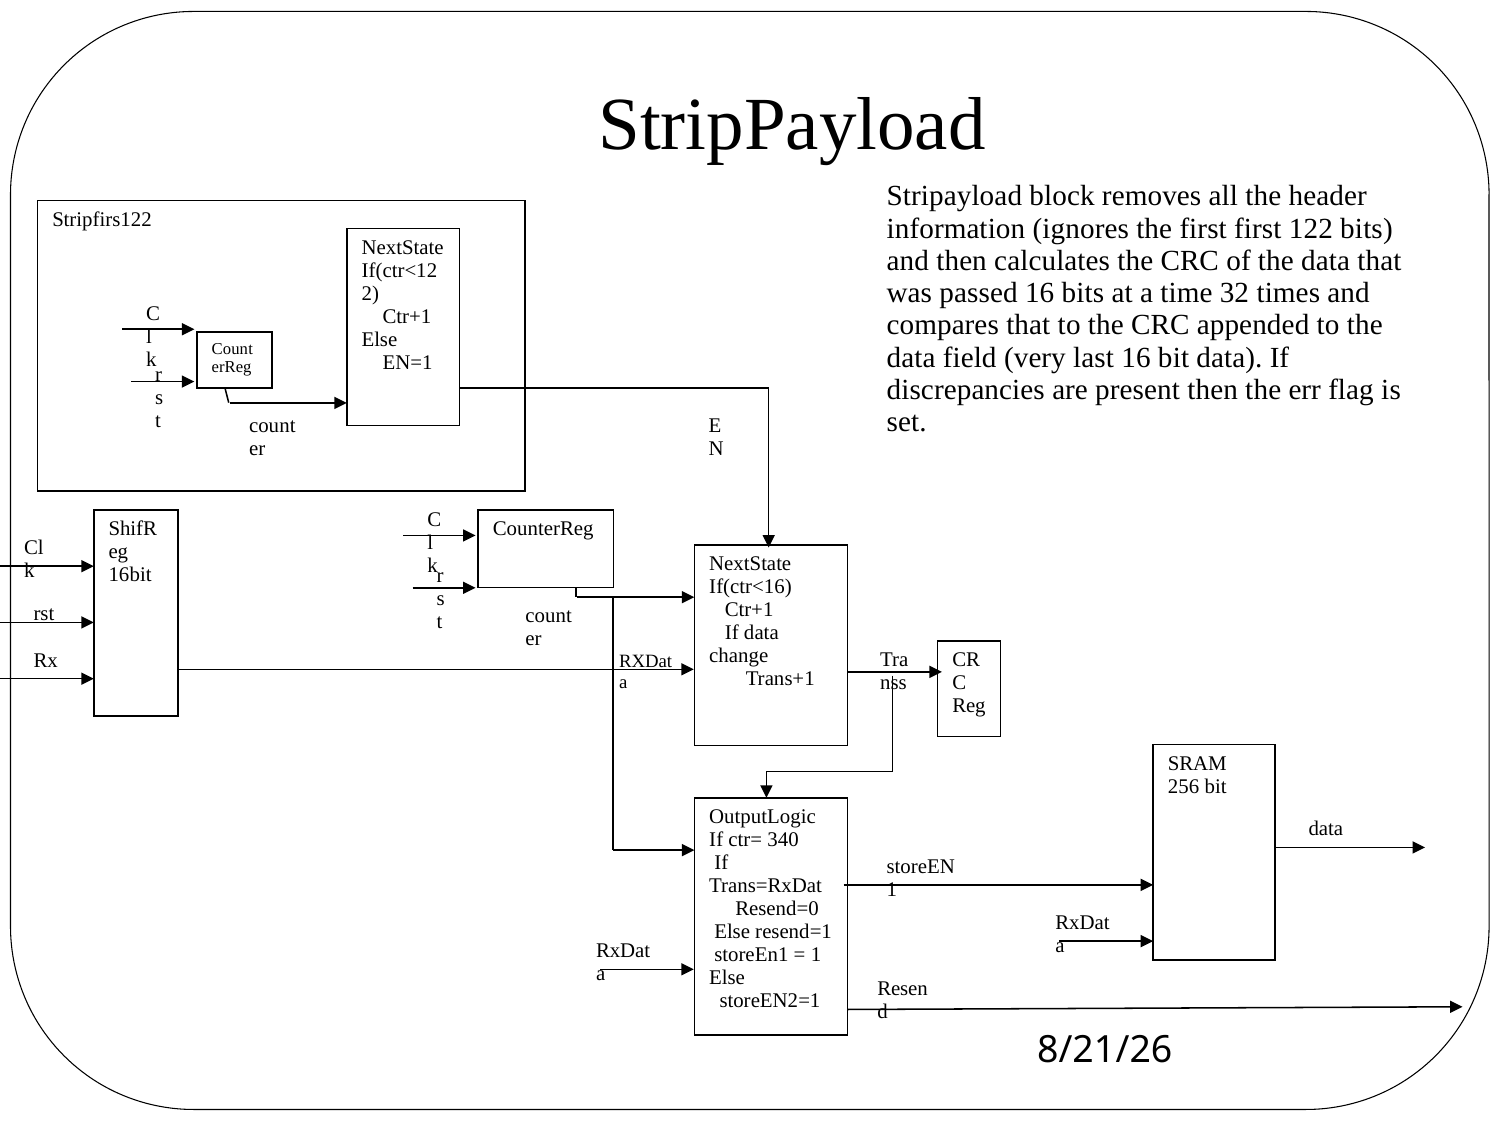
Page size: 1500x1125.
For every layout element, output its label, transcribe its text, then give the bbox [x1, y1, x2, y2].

text_box Stripayload block removes all the header information (ignores the first first 122 bits) and then calculates the CRC of the data that was passed 16 bits at a time 32 times and compares that to the CRC appended to the data field (very last 16 bit data). If discrepancies are present then the err flag is set. [871, 172, 1425, 323]
text_box NextState If(ctr<16) Ctr+1 If data change Trans+1 [694, 544, 848, 746]
text_box Rx [18, 641, 76, 670]
text_box RxData [1040, 903, 1125, 932]
text_box Stripfirs122 [37, 200, 525, 492]
text_box data [1293, 809, 1360, 838]
text_box RxData [581, 931, 666, 960]
text_box counter [510, 596, 595, 632]
text_box rst [18, 594, 76, 623]
text_box RXData [614, 643, 689, 667]
text_box StripPayload [553, 75, 1032, 160]
text_box Resend [862, 969, 947, 1001]
text_box OutputLogic If ctr= 340 If Trans=RxDat Resend=0 Else resend=1 storeEn1 = 1 Else storeEN2=1 [694, 797, 848, 1035]
text_box Clk [9, 528, 66, 567]
text_box CRC Reg [937, 640, 1001, 737]
text_box ShifReg 16bit [93, 509, 179, 717]
text_box CounterReg [478, 509, 614, 588]
text_box RXData [604, 643, 612, 667]
text_box EN [693, 406, 741, 445]
text_box Transs [865, 640, 929, 667]
text_box Clk [412, 500, 458, 536]
text_box rst [421, 556, 458, 583]
text_box storeEN1 [871, 847, 975, 885]
text_box StripPayload [718, 118, 734, 147]
text_box SRAM 256 bit [1153, 744, 1275, 960]
